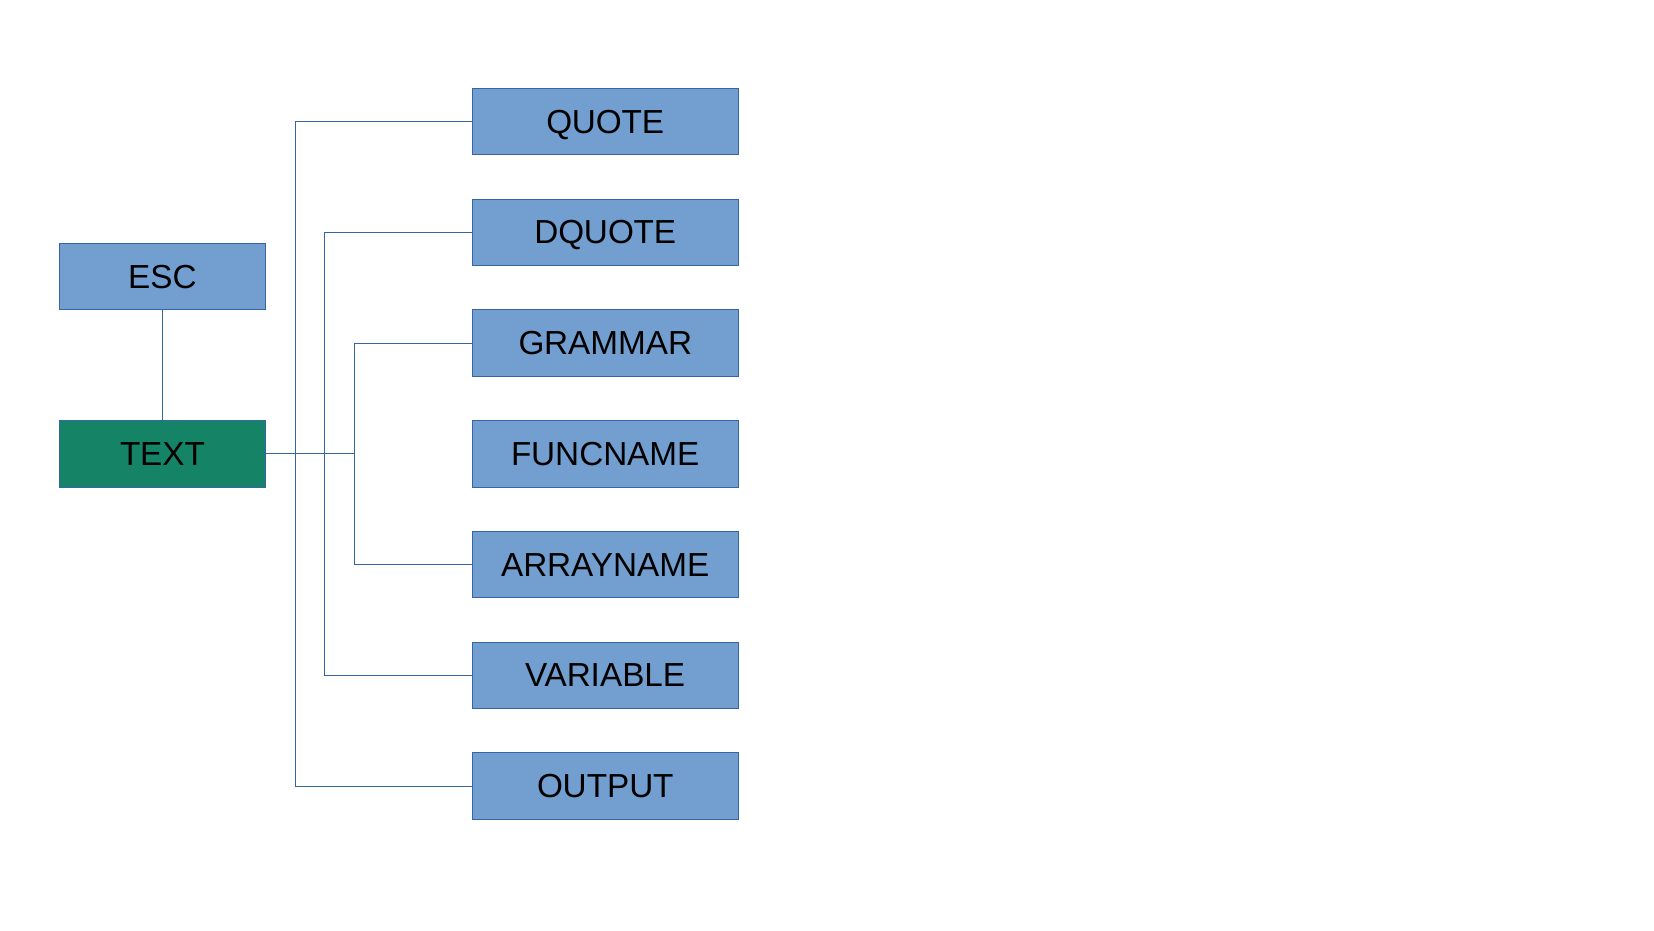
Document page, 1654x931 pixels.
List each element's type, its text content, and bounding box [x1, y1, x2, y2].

text_box DQUOTE [472, 199, 739, 266]
text_box QUOTE [472, 88, 739, 155]
text_box GRAMMAR [472, 309, 739, 377]
text_box ARRAYNAME [472, 531, 739, 598]
text_box ESC [59, 243, 266, 310]
text_box TEXT [59, 420, 266, 488]
text_box VARIABLE [472, 642, 739, 709]
text_box OUTPUT [472, 752, 739, 820]
text_box FUNCNAME [472, 420, 739, 488]
